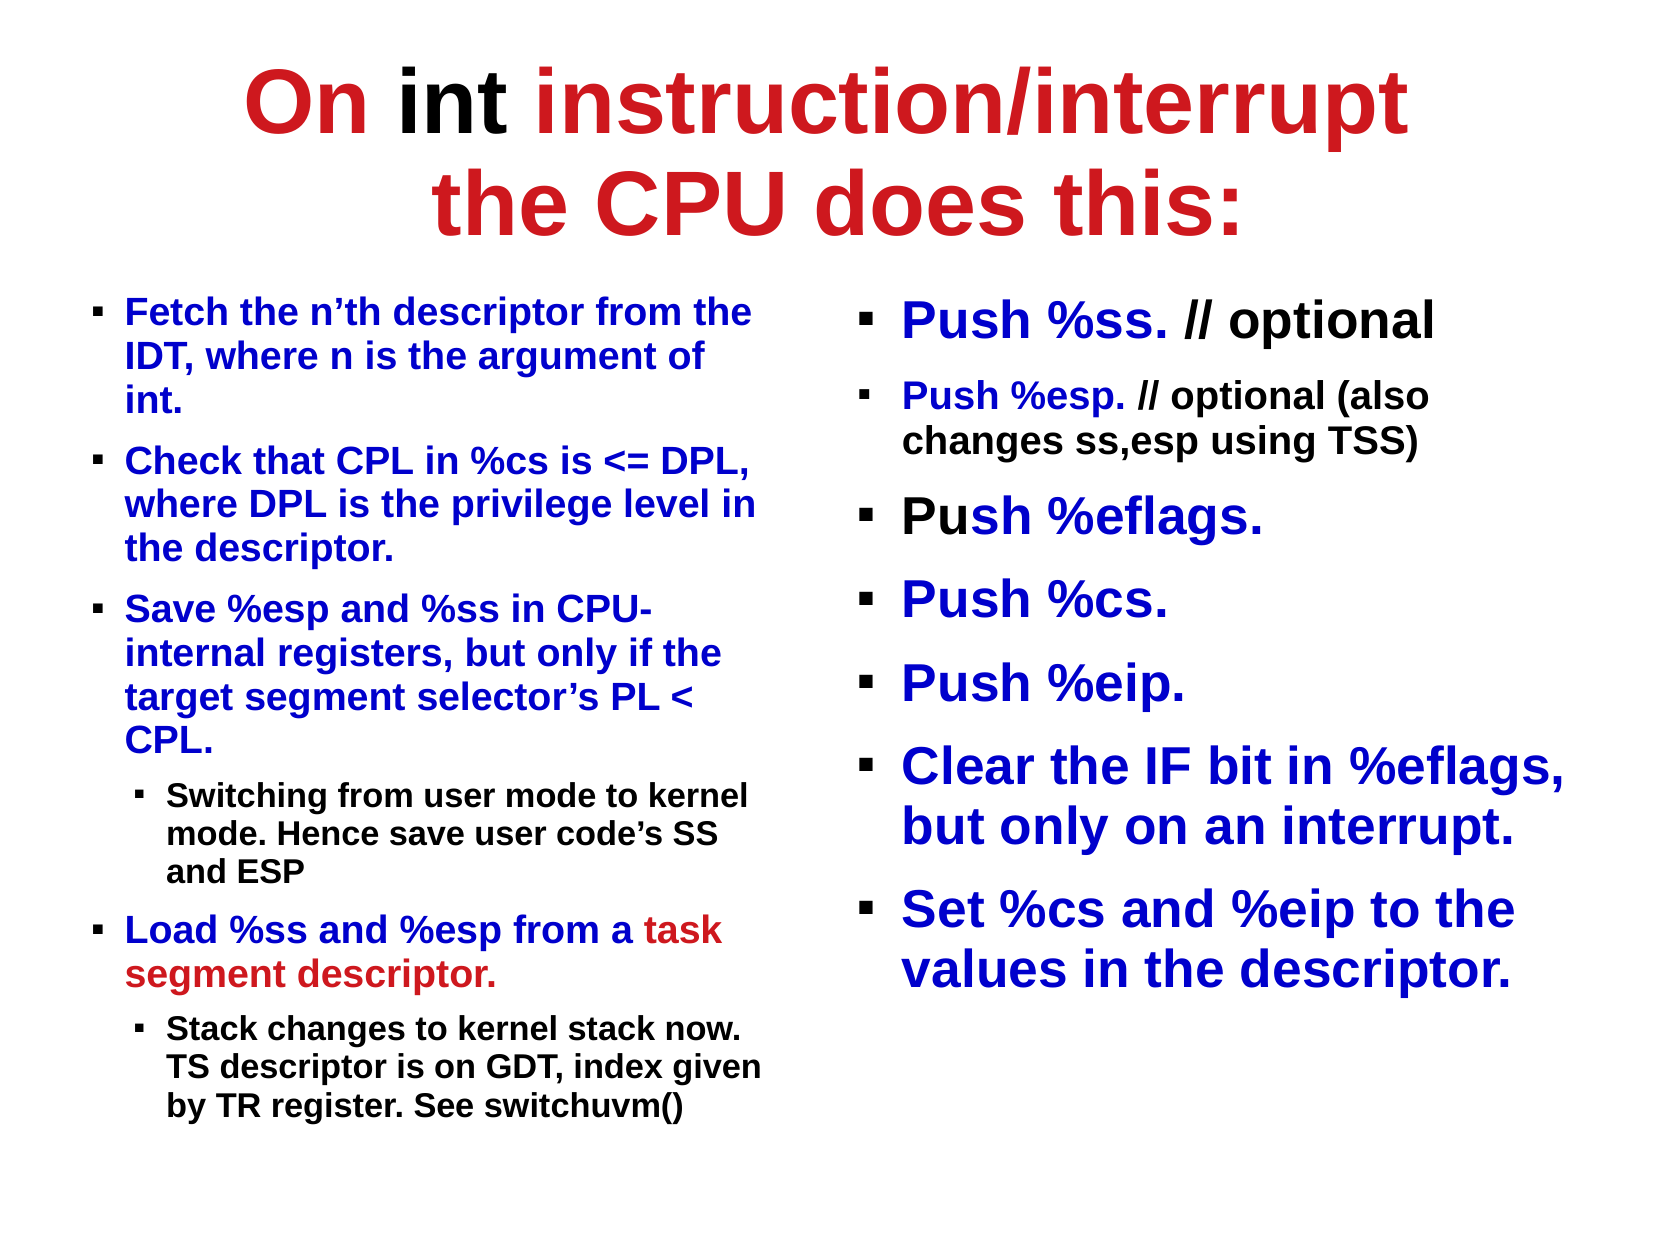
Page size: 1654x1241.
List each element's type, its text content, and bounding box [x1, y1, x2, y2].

list Fetch the n’th descriptor from the IDT, where n is the argument of int. Check that CPL in %cs is <= DPL, where DPL is the privilege level in the descriptor. Save %esp and %ss in CPU-internal registers, but only if the target segment selector’s PL < CPL. Switching from user mode to kernel mode. Hence save user code’s SS and ESP Load %ss and %esp from a task segment descriptor. Stack changes to kernel stack now. TS descriptor is on GDT, index given by TR register. See switchuvm() [82, 290, 768, 1182]
list Push %ss. // optional Push %esp. // optional (also changes ss,esp using TSS) Push %eflags. Push %cs. Push %eip. Clear the IF bit in %eflags, but only on an interrupt. Set %cs and %eip to the values in the descriptor. [845, 290, 1572, 1010]
title On int instruction/interrupt the CPU does this: [82, 49, 1571, 257]
